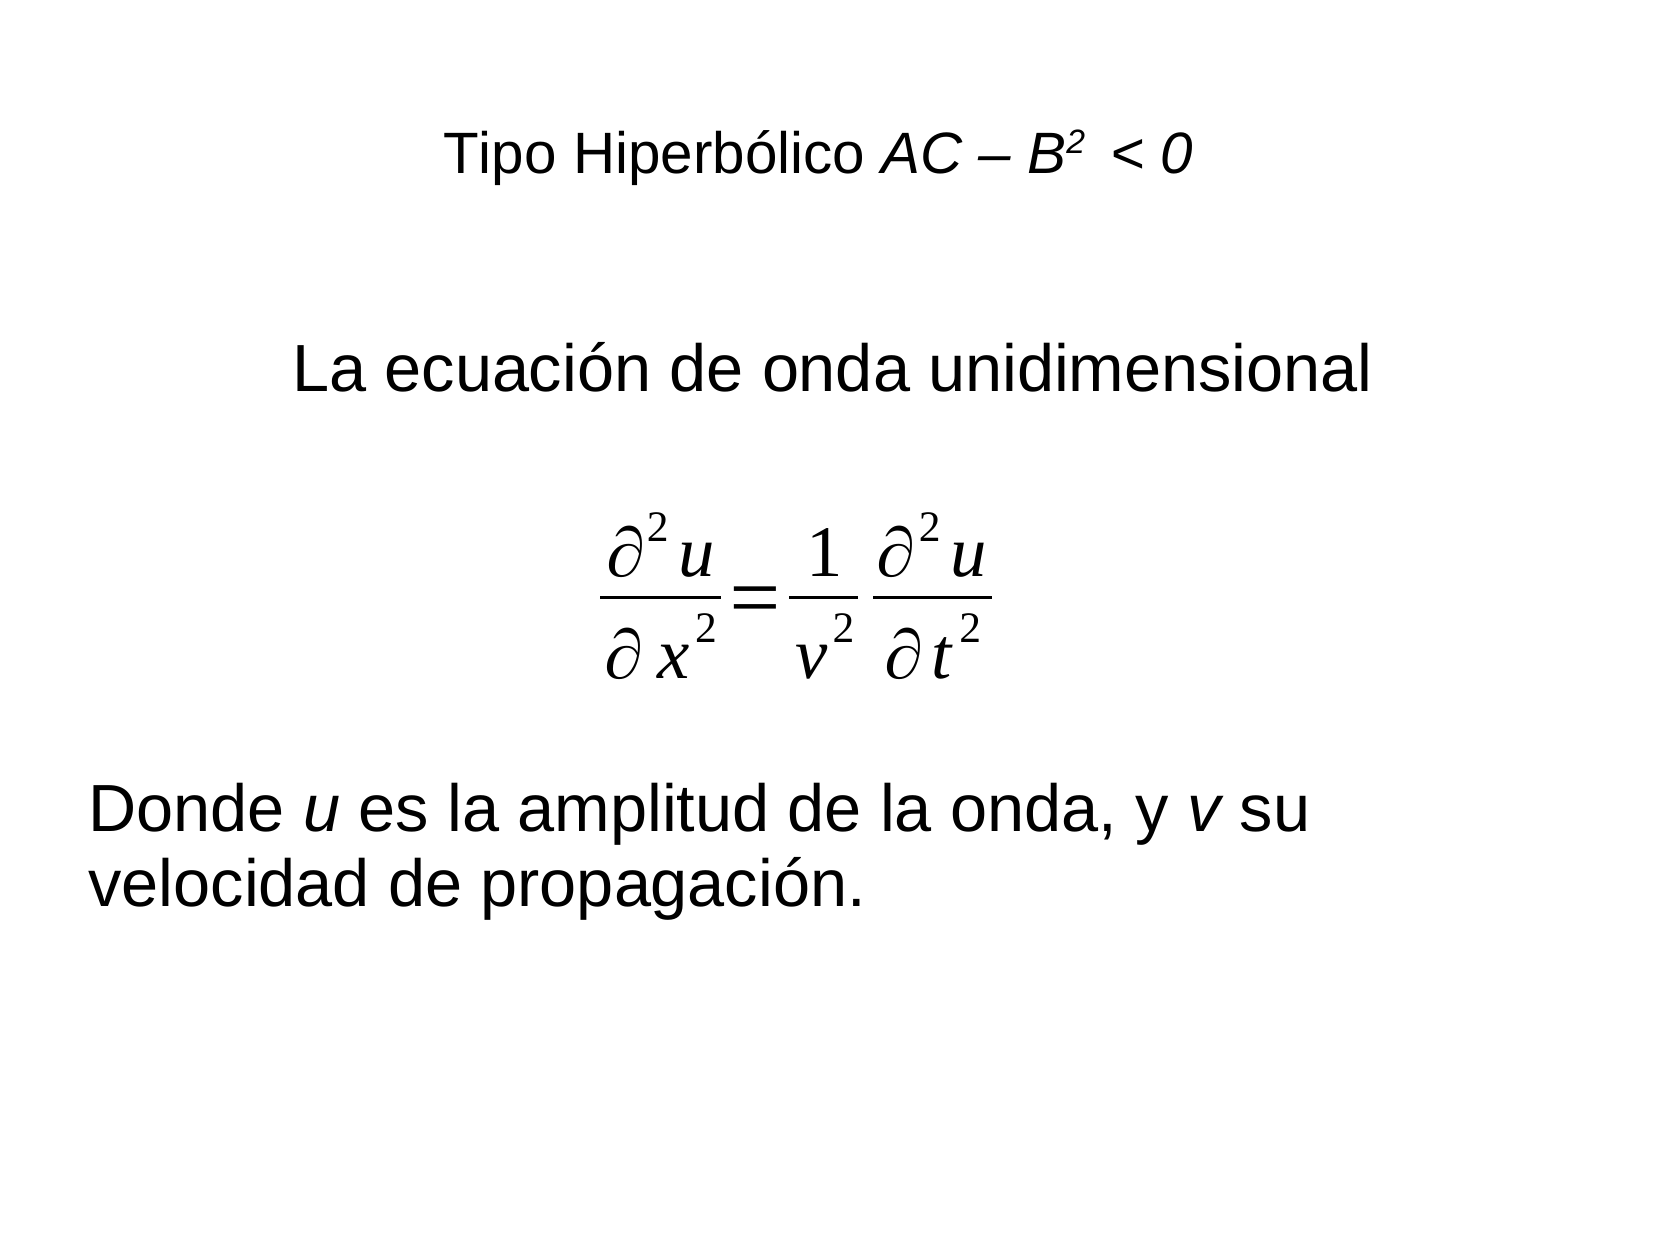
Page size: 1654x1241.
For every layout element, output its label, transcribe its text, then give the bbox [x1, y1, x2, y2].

title Tipo Hiperbólico AC – B2 < 0 [82, 56, 1571, 250]
chart [590, 501, 1001, 695]
text_box Donde u es la amplitud de la onda, y v su velocidad de propagación. [88, 770, 1577, 921]
subtitle La ecuación de onda unidimensional [88, 295, 1577, 441]
